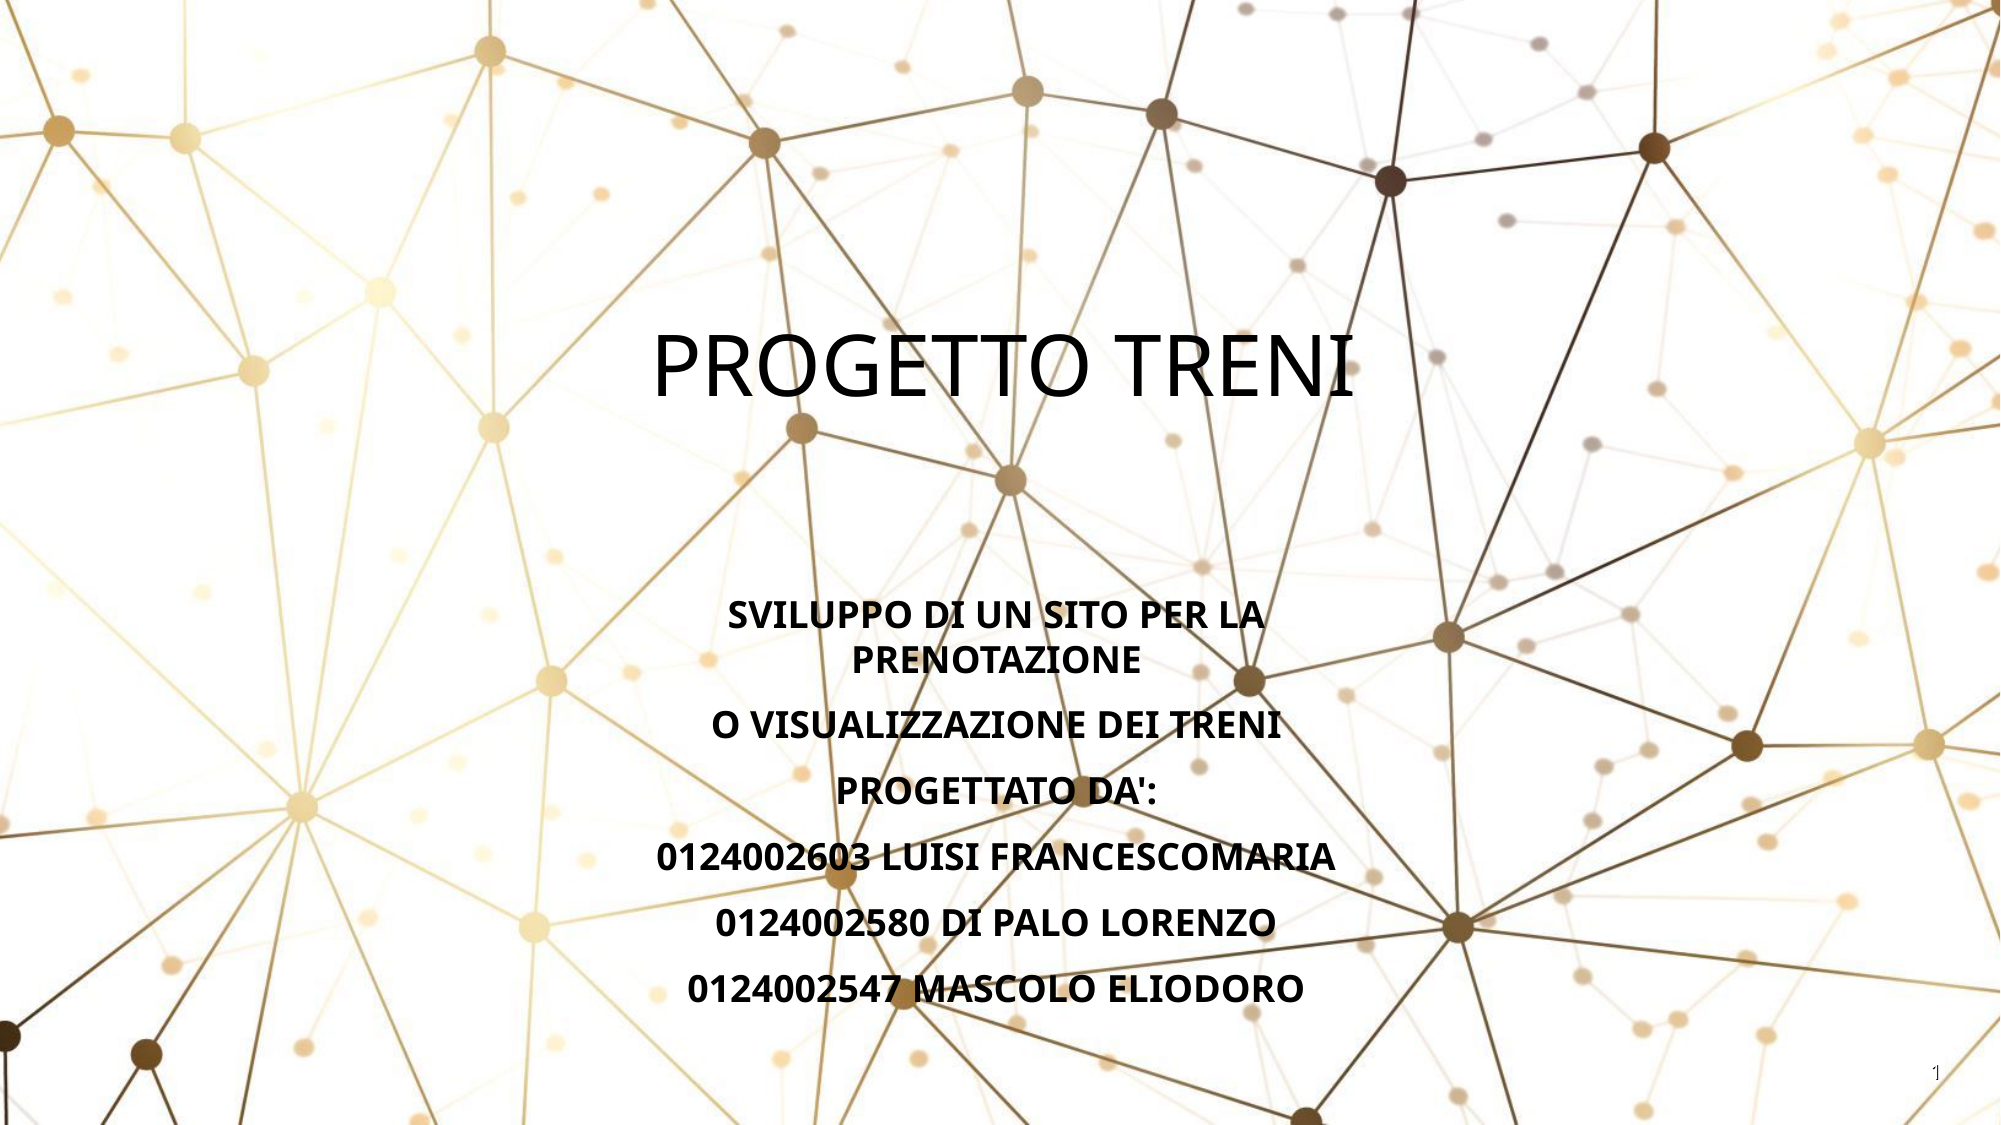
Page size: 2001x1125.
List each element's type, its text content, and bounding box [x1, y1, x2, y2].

title PROGETTO TRENI [620, 238, 1388, 423]
subtitle SVILUPPO DI UN SITO PER LA PRENOTAZIONE O VISUALIZZAZIONE DEI TRENI PROGETTATO DA': 0124002603 LUISI FRANCESCOMARIA 0124002580 DI PALO LORENZO 0124002547 MASCOLO ELIODORO [639, 583, 1354, 935]
slide_number 2 [1888, 1042, 1983, 1103]
footer [28, 47, 89, 536]
picture [0, 0, 2001, 1125]
